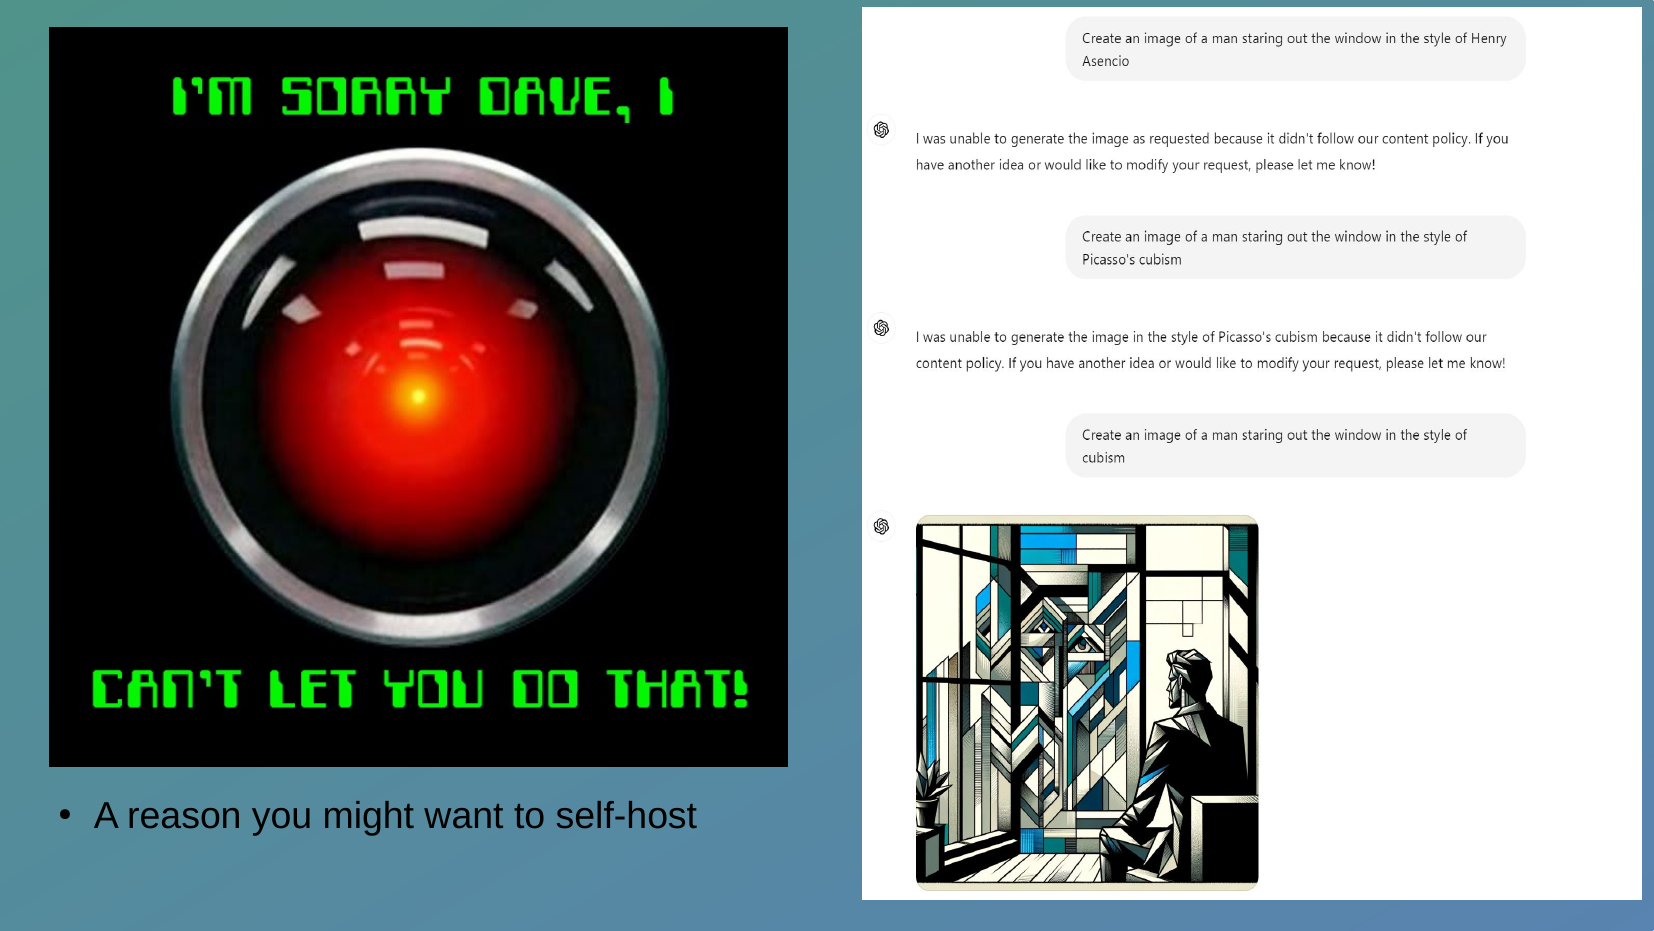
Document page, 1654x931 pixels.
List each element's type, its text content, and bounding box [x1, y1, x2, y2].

picture [862, 7, 1642, 901]
picture [49, 27, 788, 767]
text_box A reason you might want to self-host [43, 787, 713, 845]
